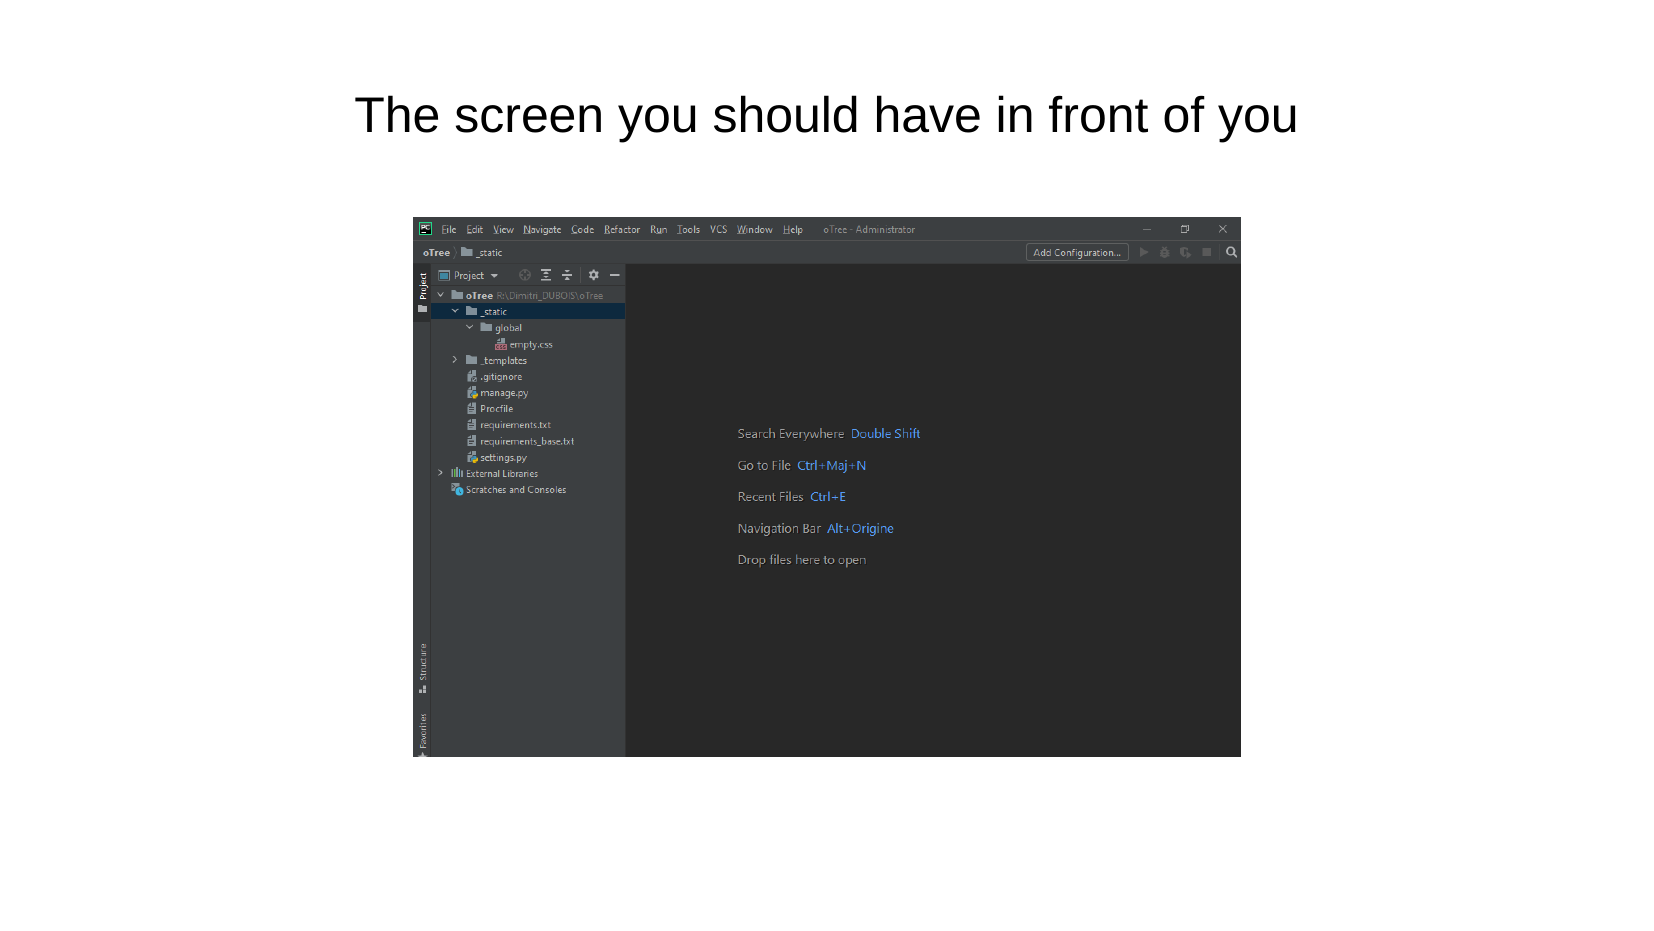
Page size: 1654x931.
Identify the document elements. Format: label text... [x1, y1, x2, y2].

title The screen you should have in front of you [82, 37, 1571, 193]
picture [413, 217, 1241, 758]
